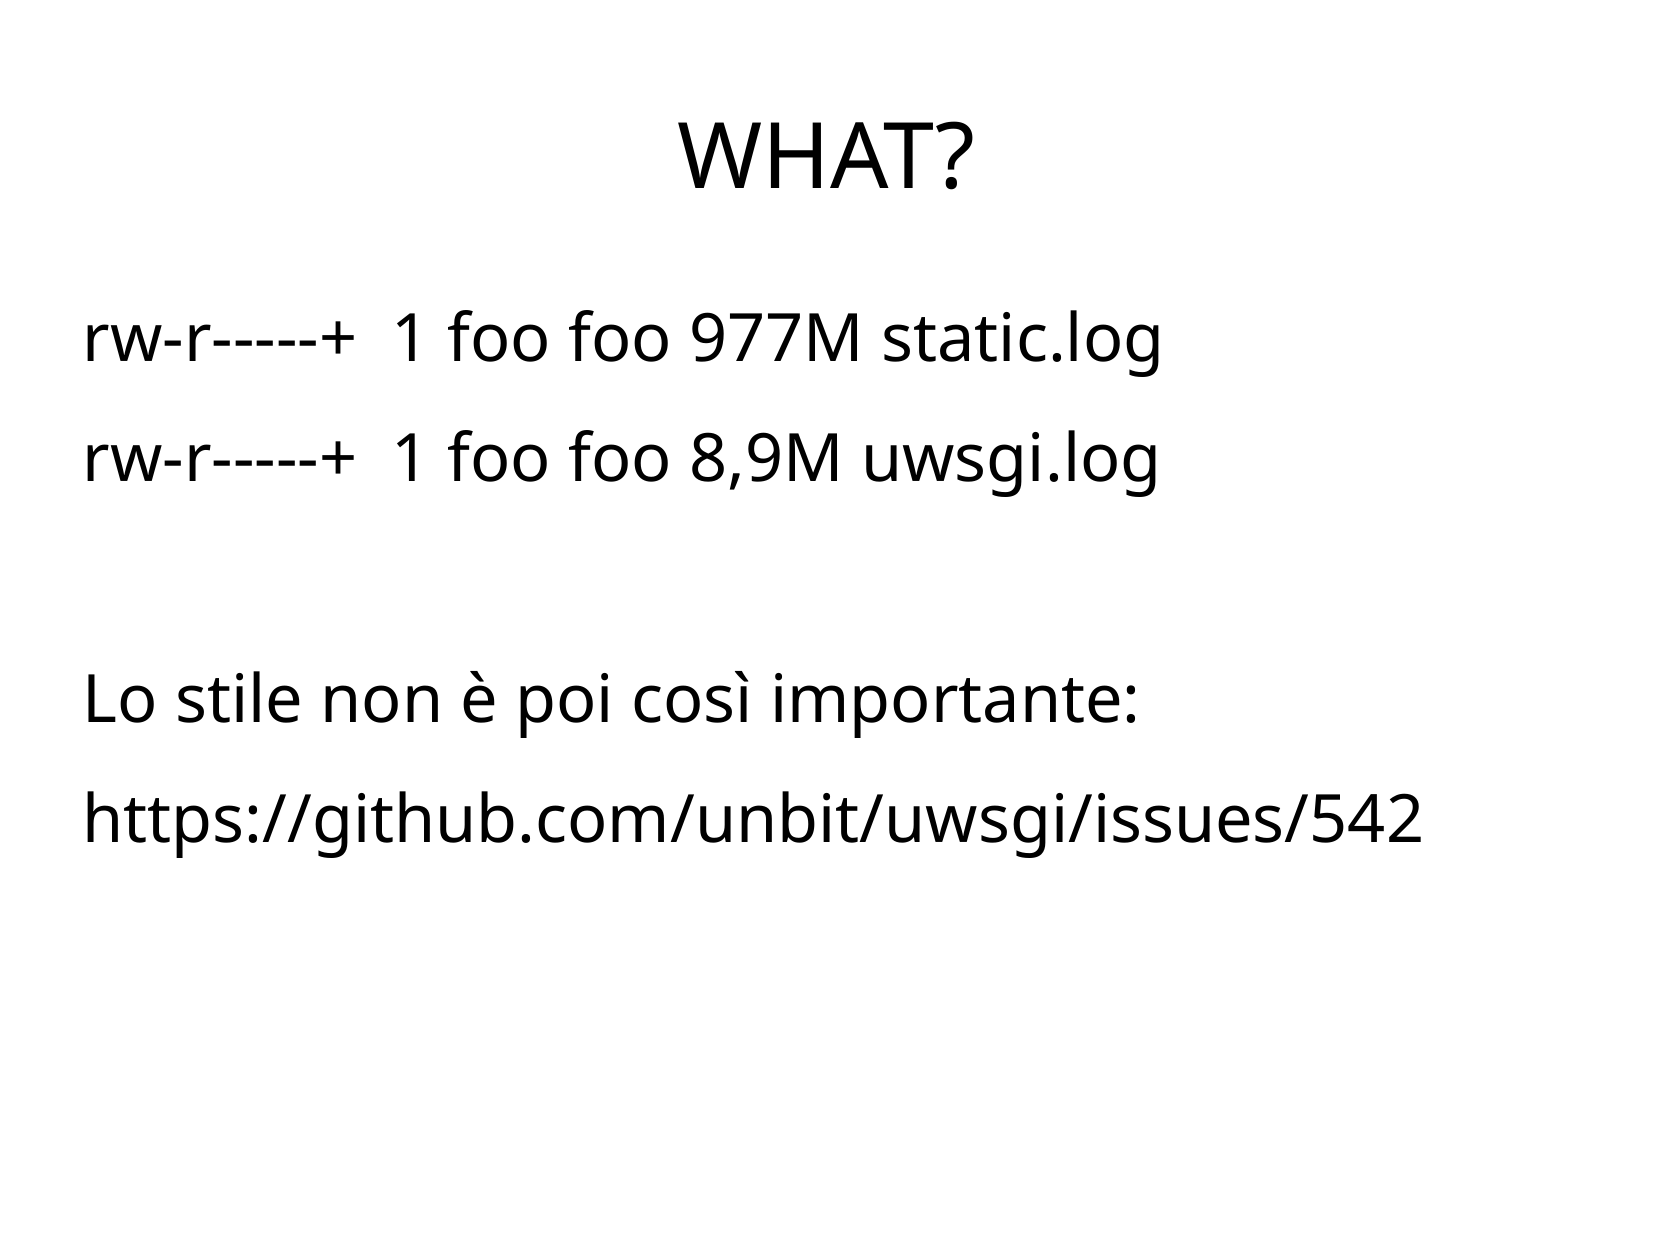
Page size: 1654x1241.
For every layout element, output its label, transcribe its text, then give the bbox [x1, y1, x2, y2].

list rw-r-----+ 1 foo foo 977M static.log rw-r-----+ 1 foo foo 8,9M uwsgi.log Lo stile non è poi così importante: https://github.com/unbit/uwsgi/issues/542 [82, 290, 1571, 1010]
title WHAT? [82, 49, 1571, 257]
